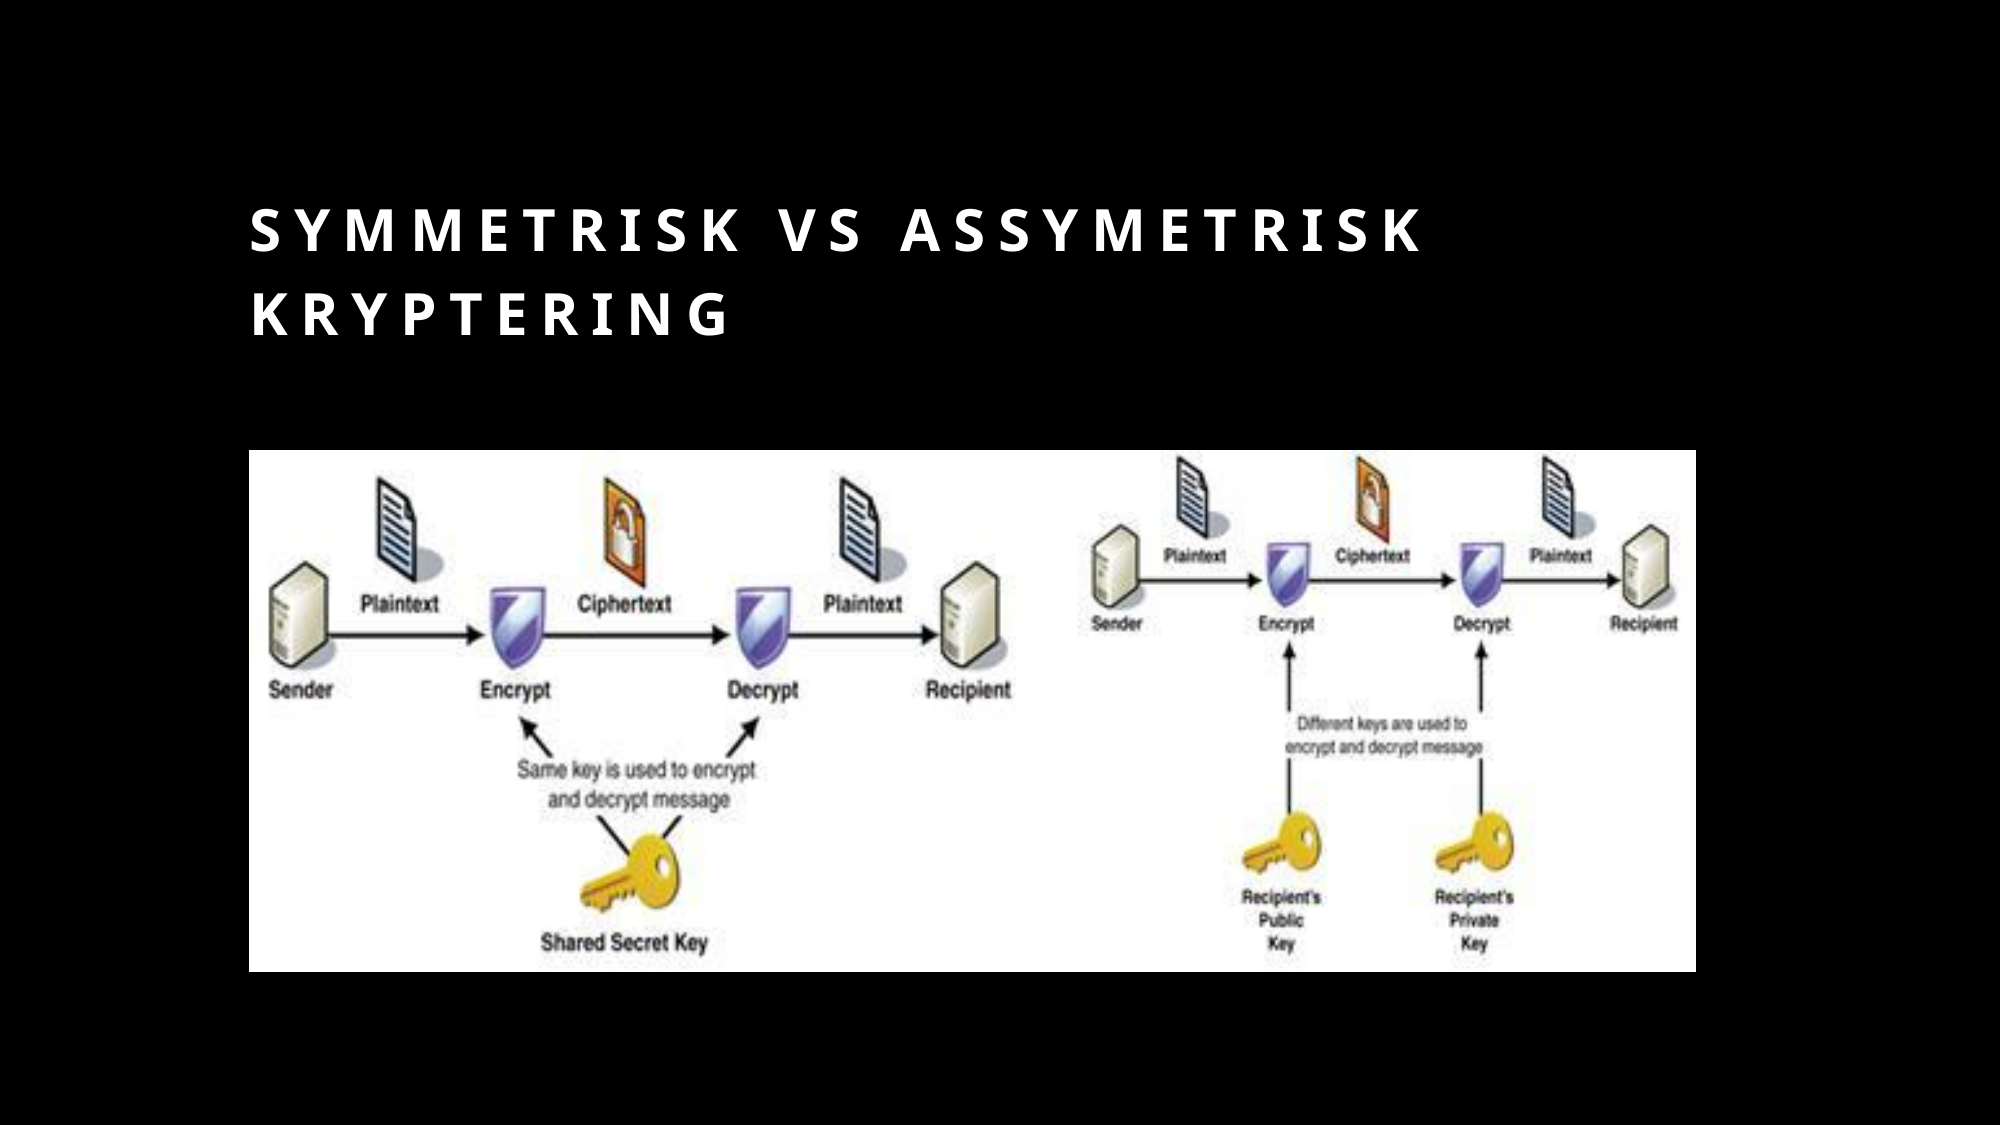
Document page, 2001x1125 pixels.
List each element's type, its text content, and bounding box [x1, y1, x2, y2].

picture [249, 450, 1696, 972]
title Symmetrisk vs assymetrisk kryptering [234, 171, 1750, 313]
